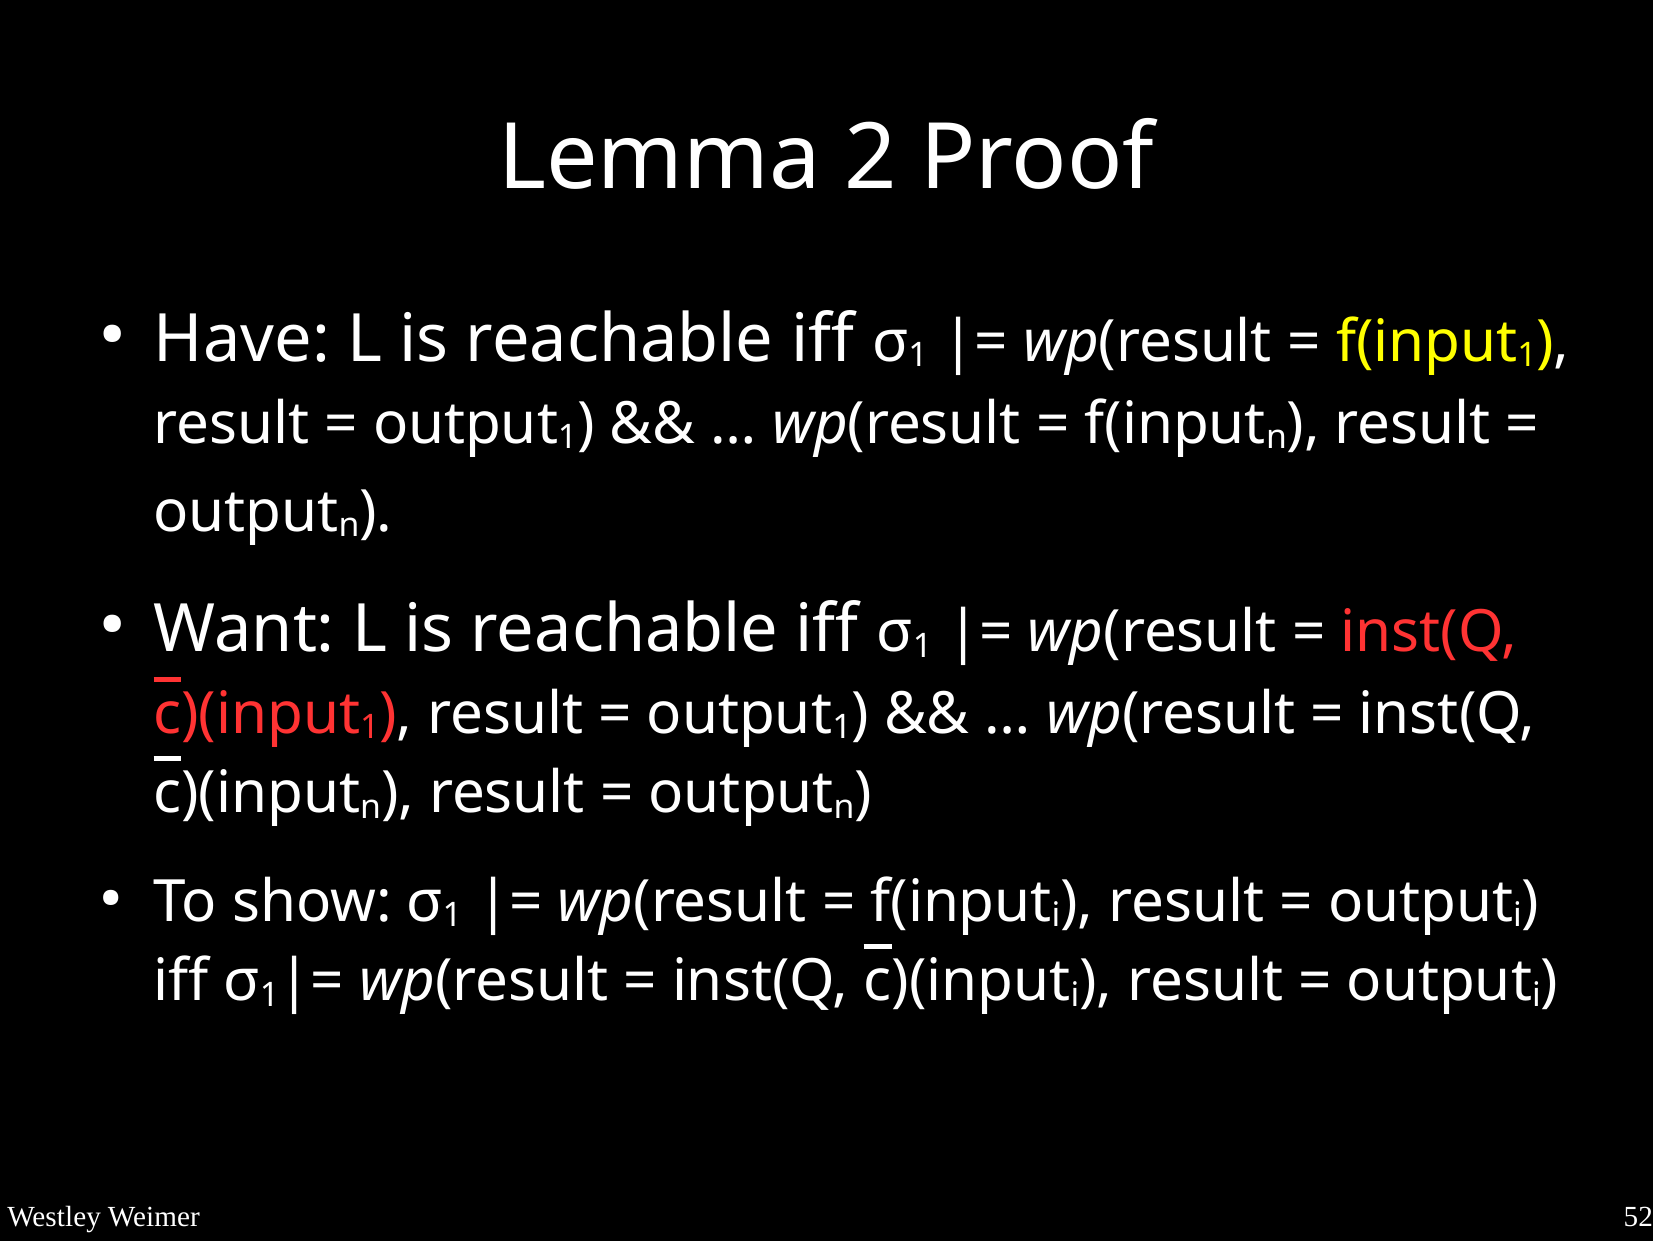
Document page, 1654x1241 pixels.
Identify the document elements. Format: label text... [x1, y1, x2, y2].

title Lemma 2 Proof [82, 49, 1571, 257]
list Have: L is reachable iff σ1 |= wp(result = f(input1), result = output1) && … wp(result = f(inputn), result = outputn). Want: L is reachable iff σ1 |= wp(result = inst(Q, c)(input1), result = output1) && … wp(result = inst(Q, c)(inputn), result = outputn) To show: σ1 |= wp(result = f(inputi), result = outputi) iff σ1|= wp(result = inst(Q, c)(inputi), result = outputi) [82, 290, 1571, 1109]
